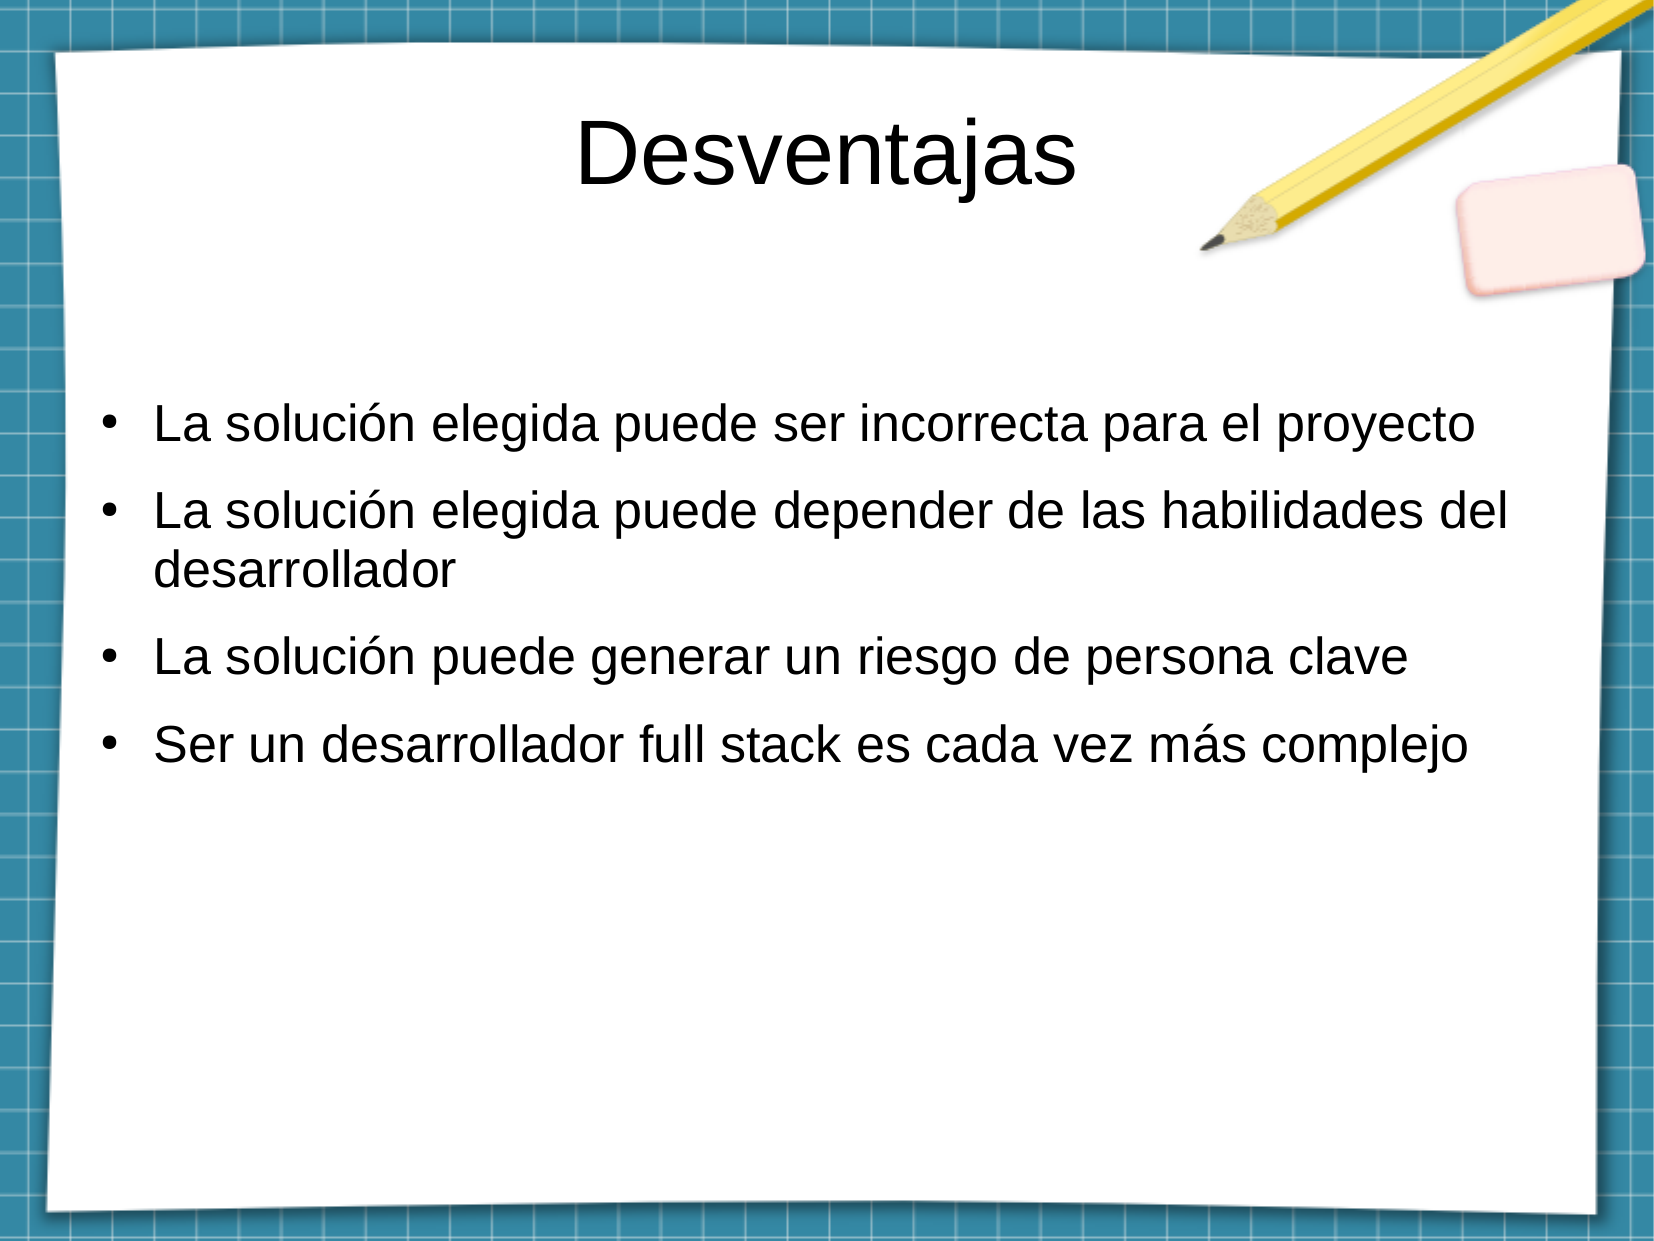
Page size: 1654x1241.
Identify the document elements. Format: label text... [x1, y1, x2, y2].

title Desventajas [82, 49, 1571, 257]
list La solución elegida puede ser incorrecta para el proyecto La solución elegida puede depender de las habilidades del desarrollador La solución puede generar un riesgo de persona clave Ser un desarrollador full stack es cada vez más complejo [82, 290, 1571, 1010]
picture [0, 0, 1654, 1241]
